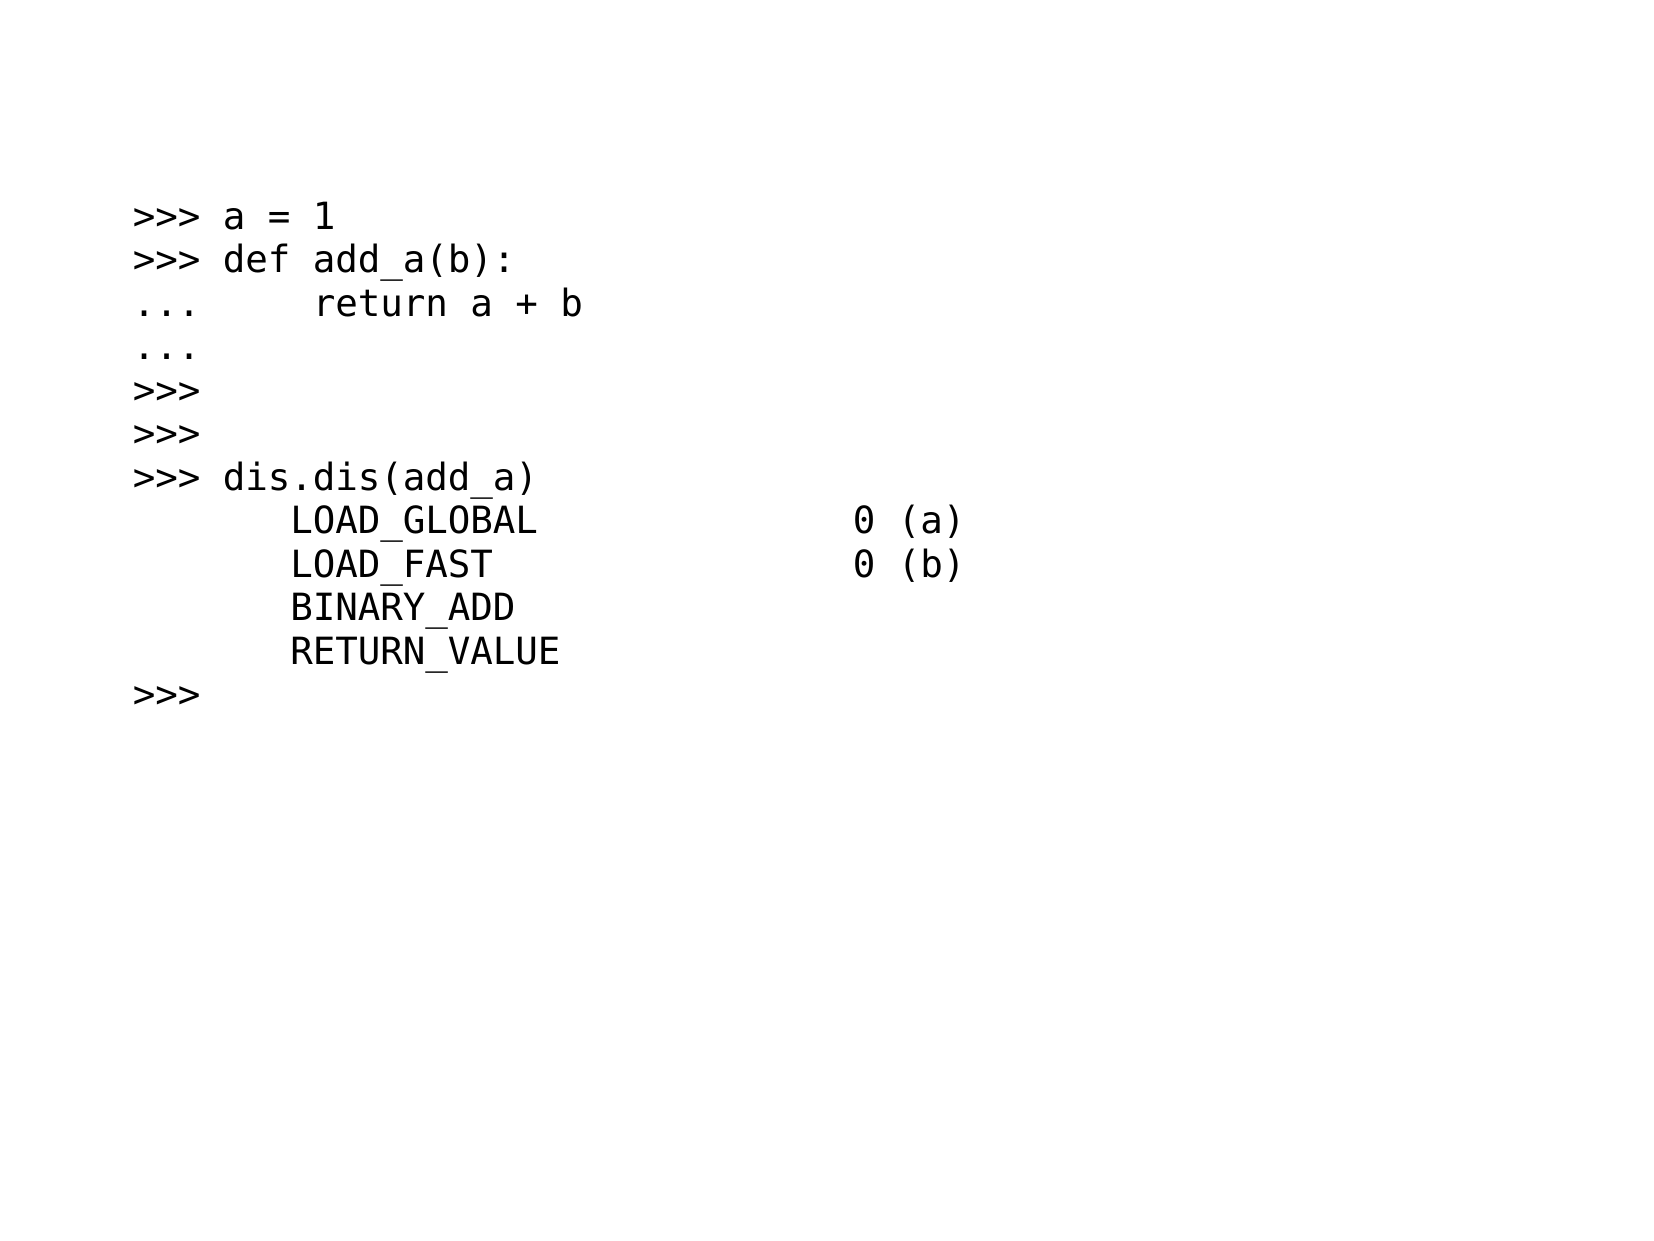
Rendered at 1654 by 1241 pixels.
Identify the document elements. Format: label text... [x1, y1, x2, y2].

text_box >>> a = 1 >>> def add_a(b): ... return a + b ... >>> >>> >>> dis.dis(add_a) LOAD_GLOBAL 0 (a) LOAD_FAST 0 (b) BINARY_ADD RETURN_VALUE >>> [118, 187, 1477, 812]
